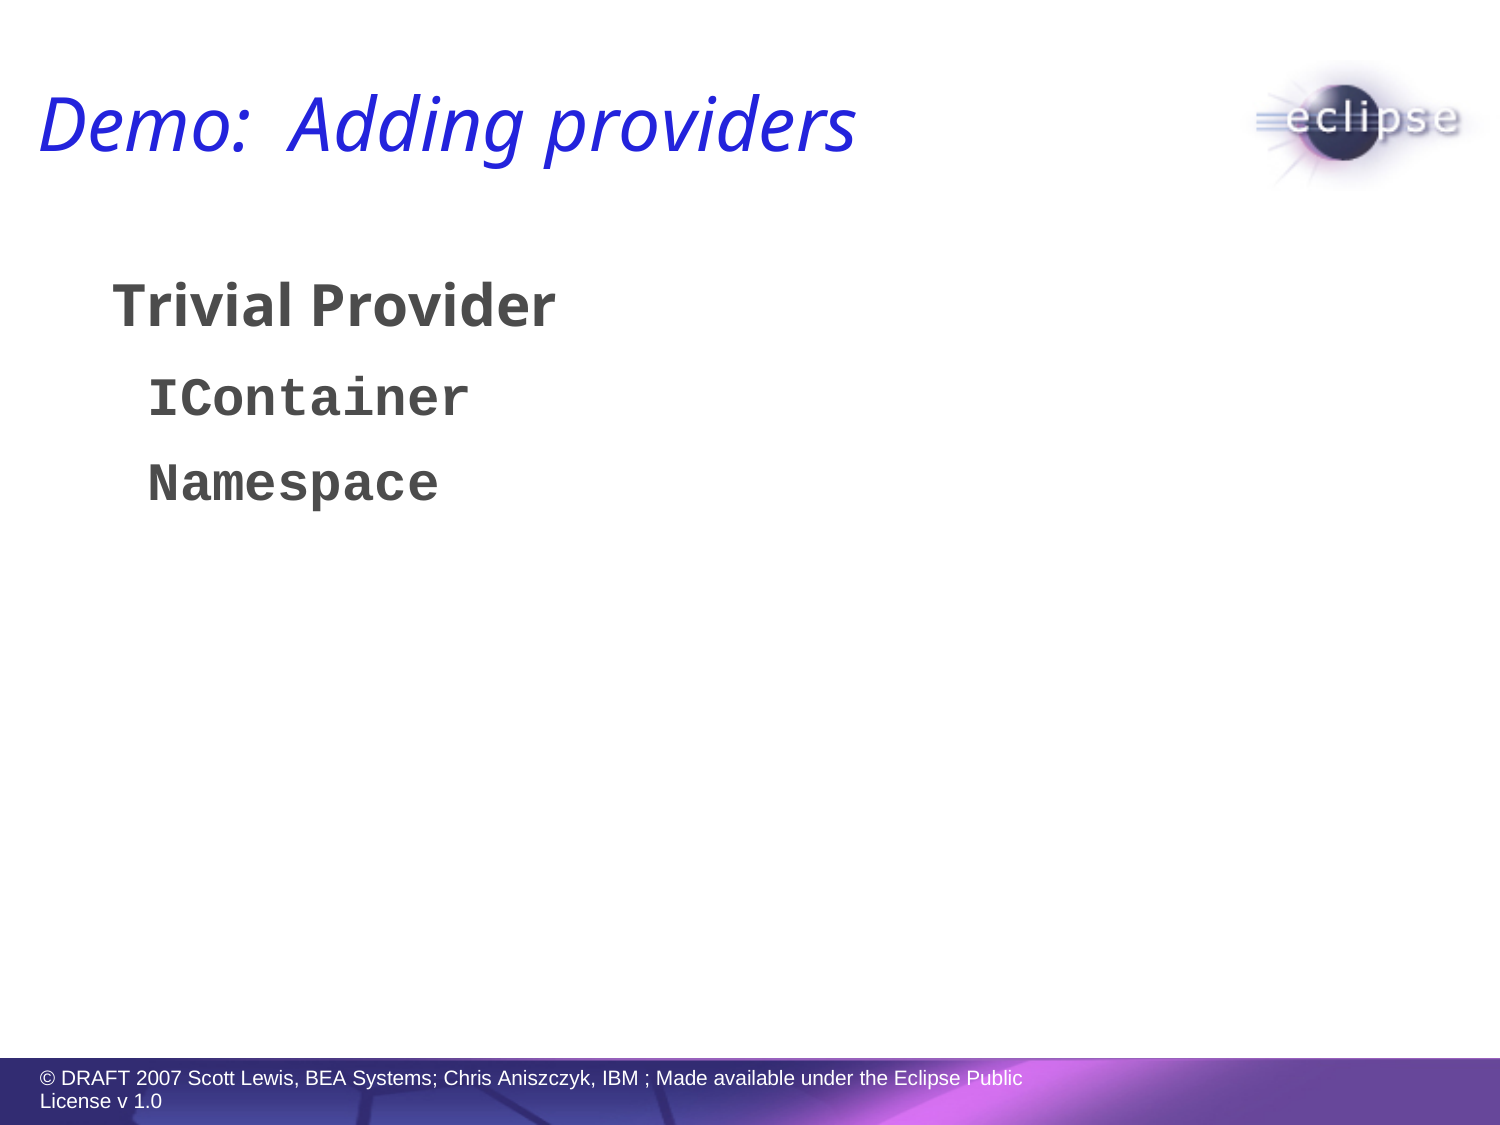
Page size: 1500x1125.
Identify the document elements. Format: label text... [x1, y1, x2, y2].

list Trivial Provider IContainer Namespace [112, 262, 1388, 938]
picture [1222, 60, 1500, 191]
picture [0, 1058, 1500, 1125]
title Demo: Adding providers [37, 78, 1234, 170]
